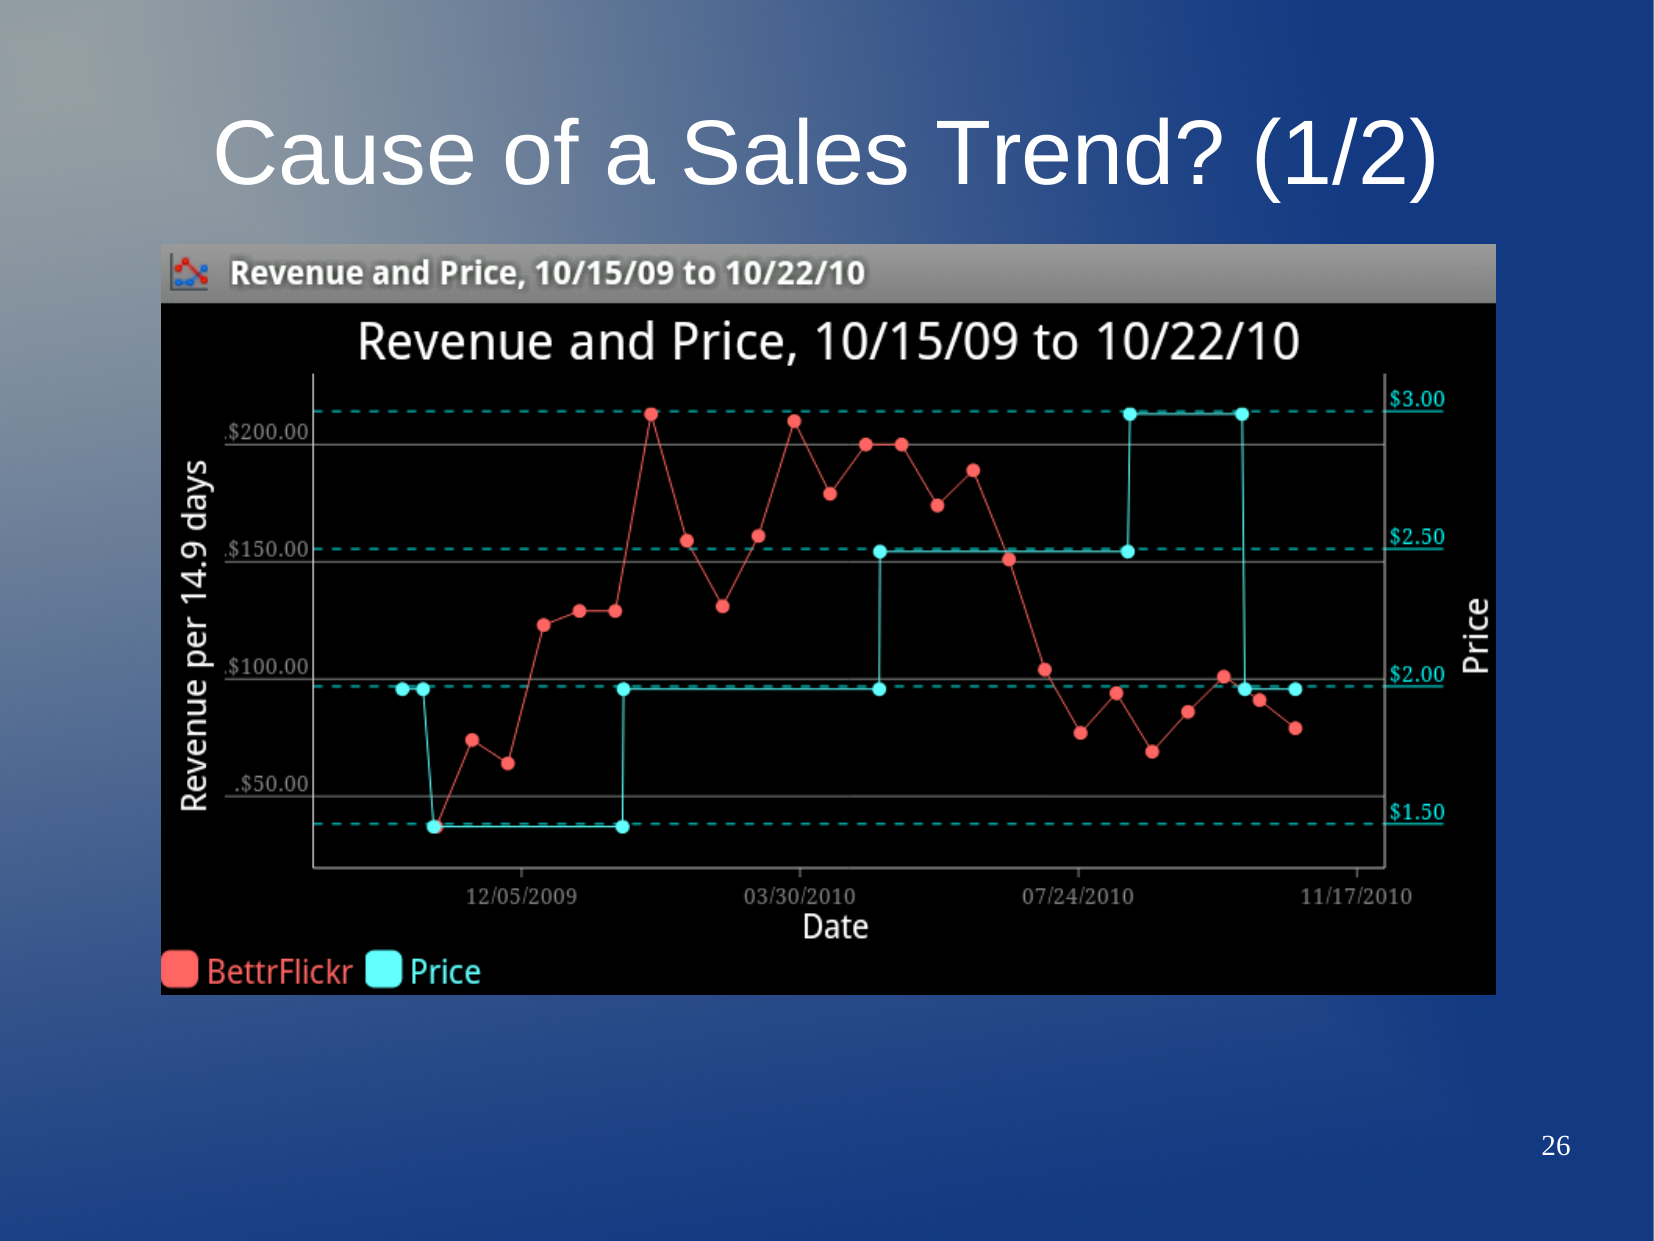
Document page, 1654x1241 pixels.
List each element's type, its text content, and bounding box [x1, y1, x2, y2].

picture [0, 0, 1654, 1241]
title Cause of a Sales Trend? (1/2) [82, 56, 1571, 250]
